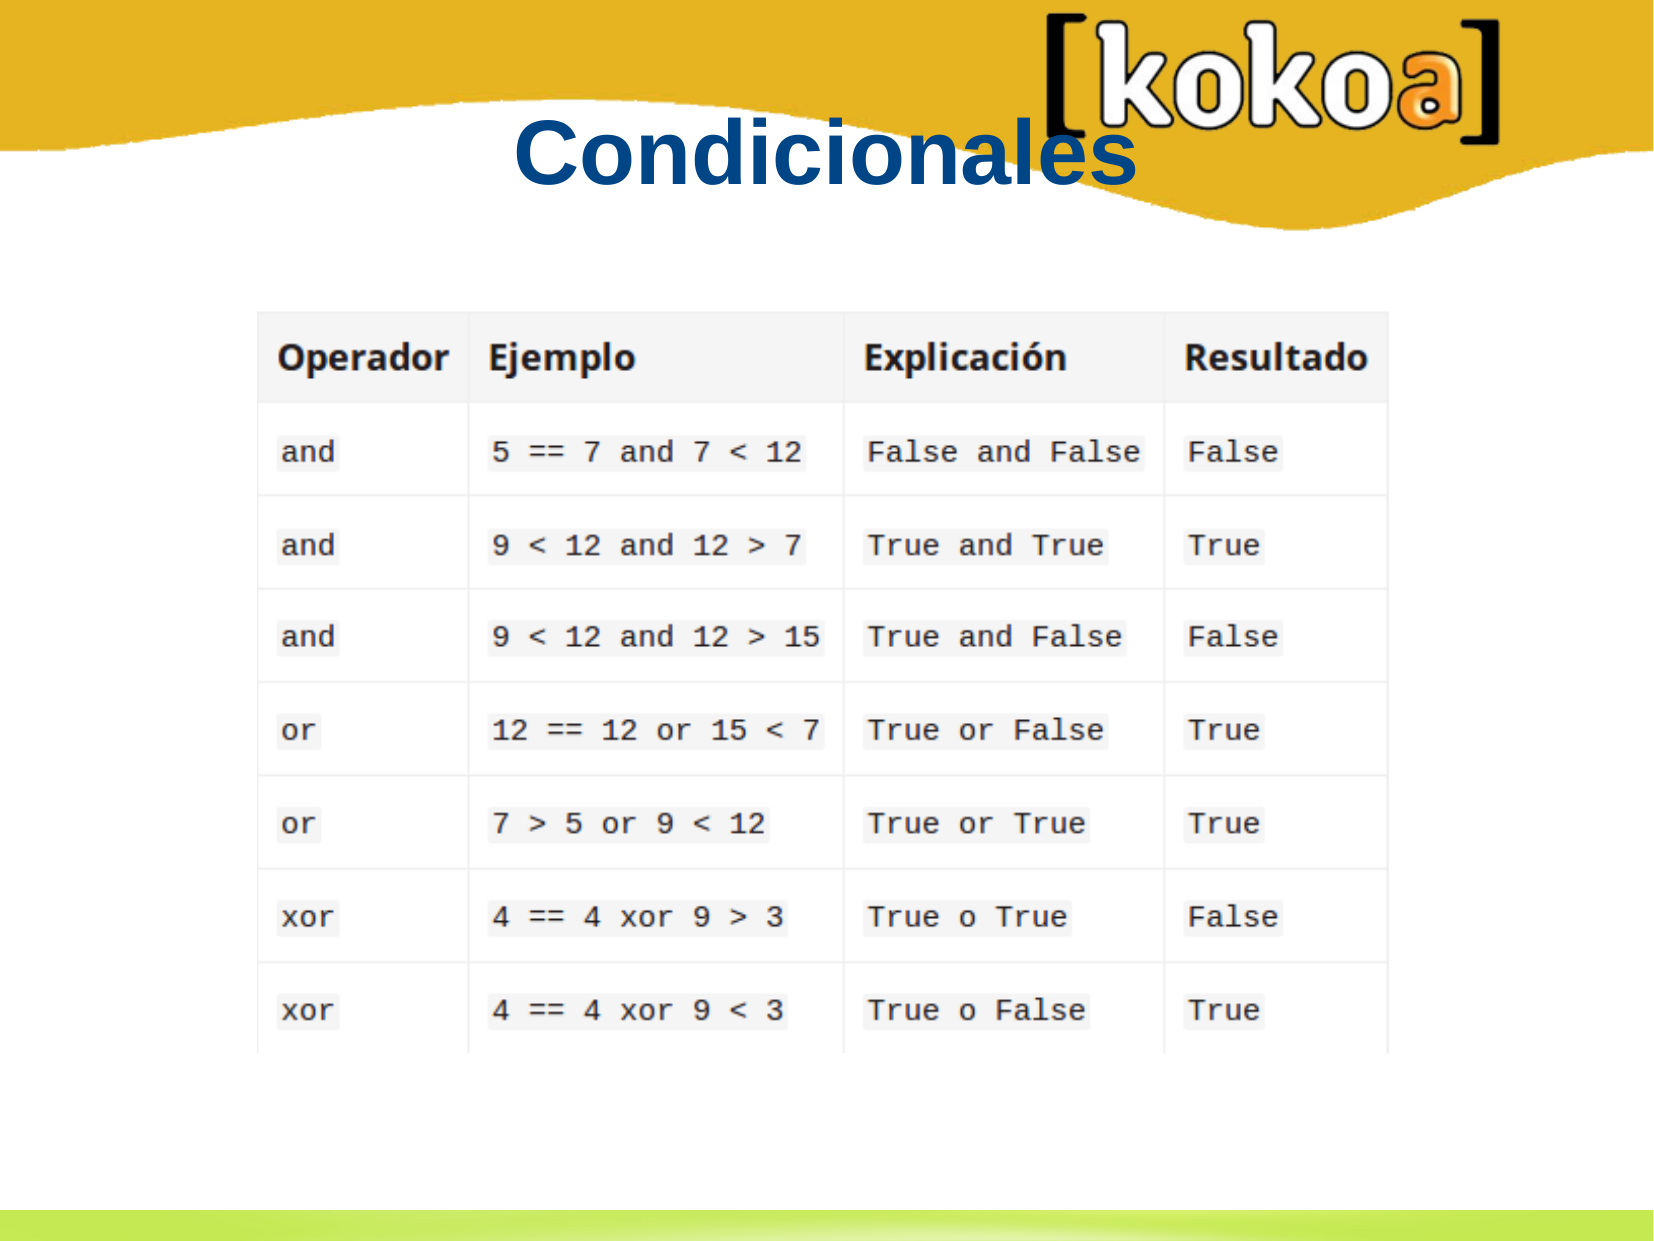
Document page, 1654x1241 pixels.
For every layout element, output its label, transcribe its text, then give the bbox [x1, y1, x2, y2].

title Condicionales [82, 49, 1571, 257]
picture [0, 1210, 1654, 1241]
picture [0, 0, 1654, 1053]
